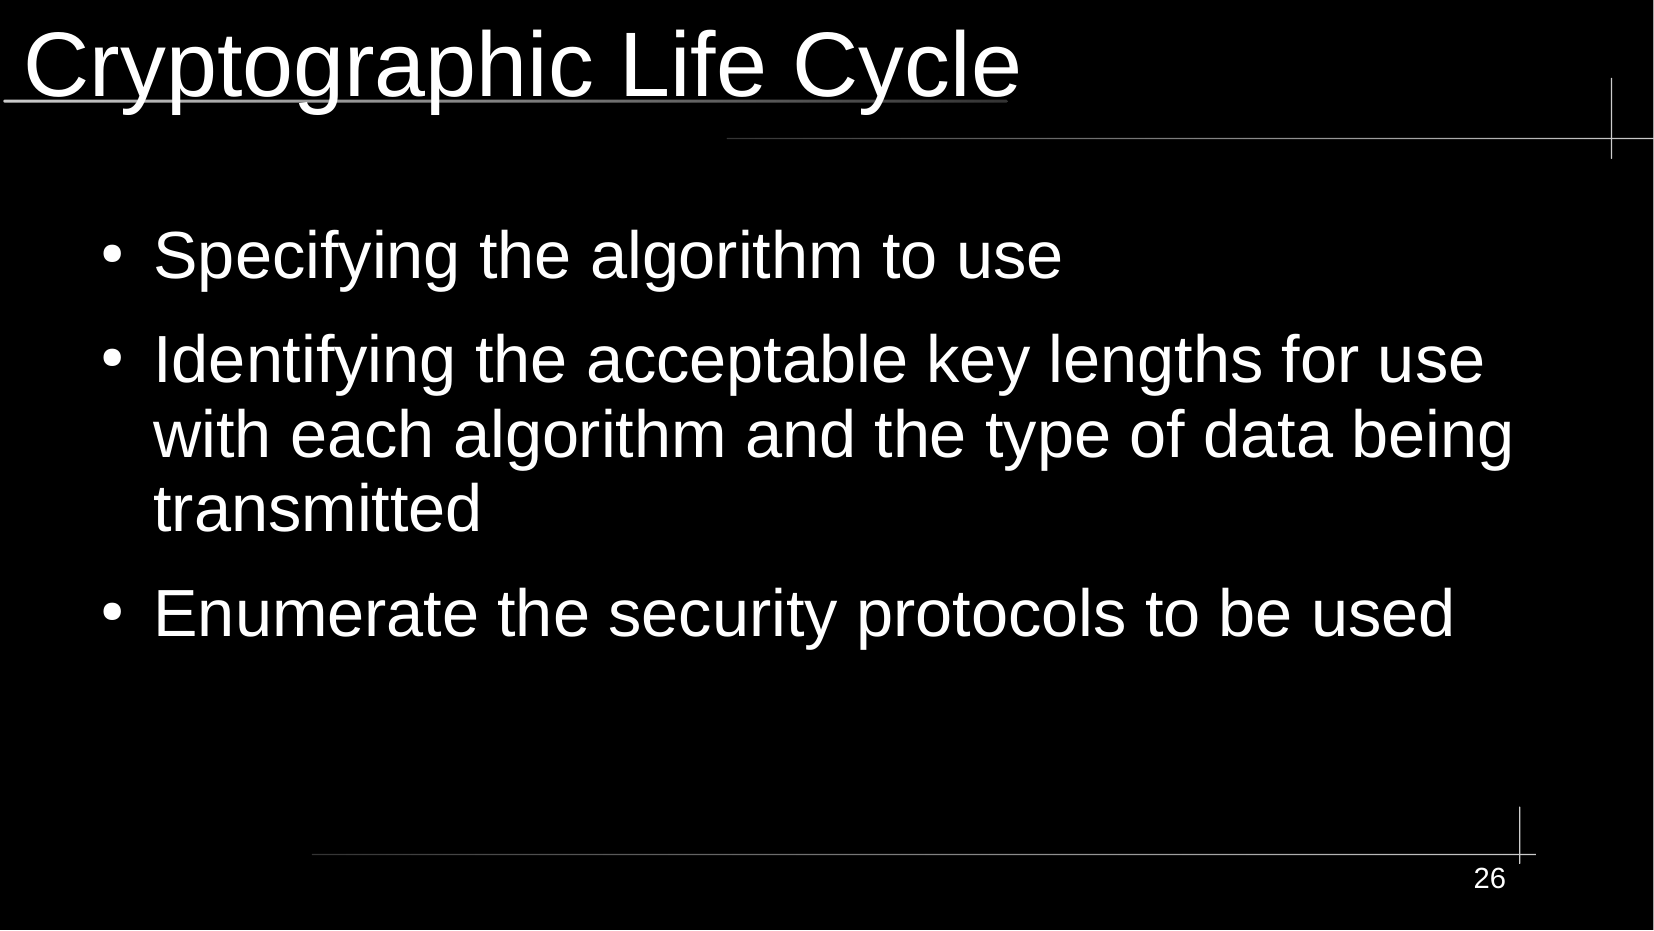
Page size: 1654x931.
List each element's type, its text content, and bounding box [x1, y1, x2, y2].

title Cryptographic Life Cycle [23, 11, 1589, 119]
list Specifying the algorithm to use Identifying the acceptable key lengths for use with each algorithm and the type of data being transmitted Enumerate the security protocols to be used [82, 217, 1571, 851]
